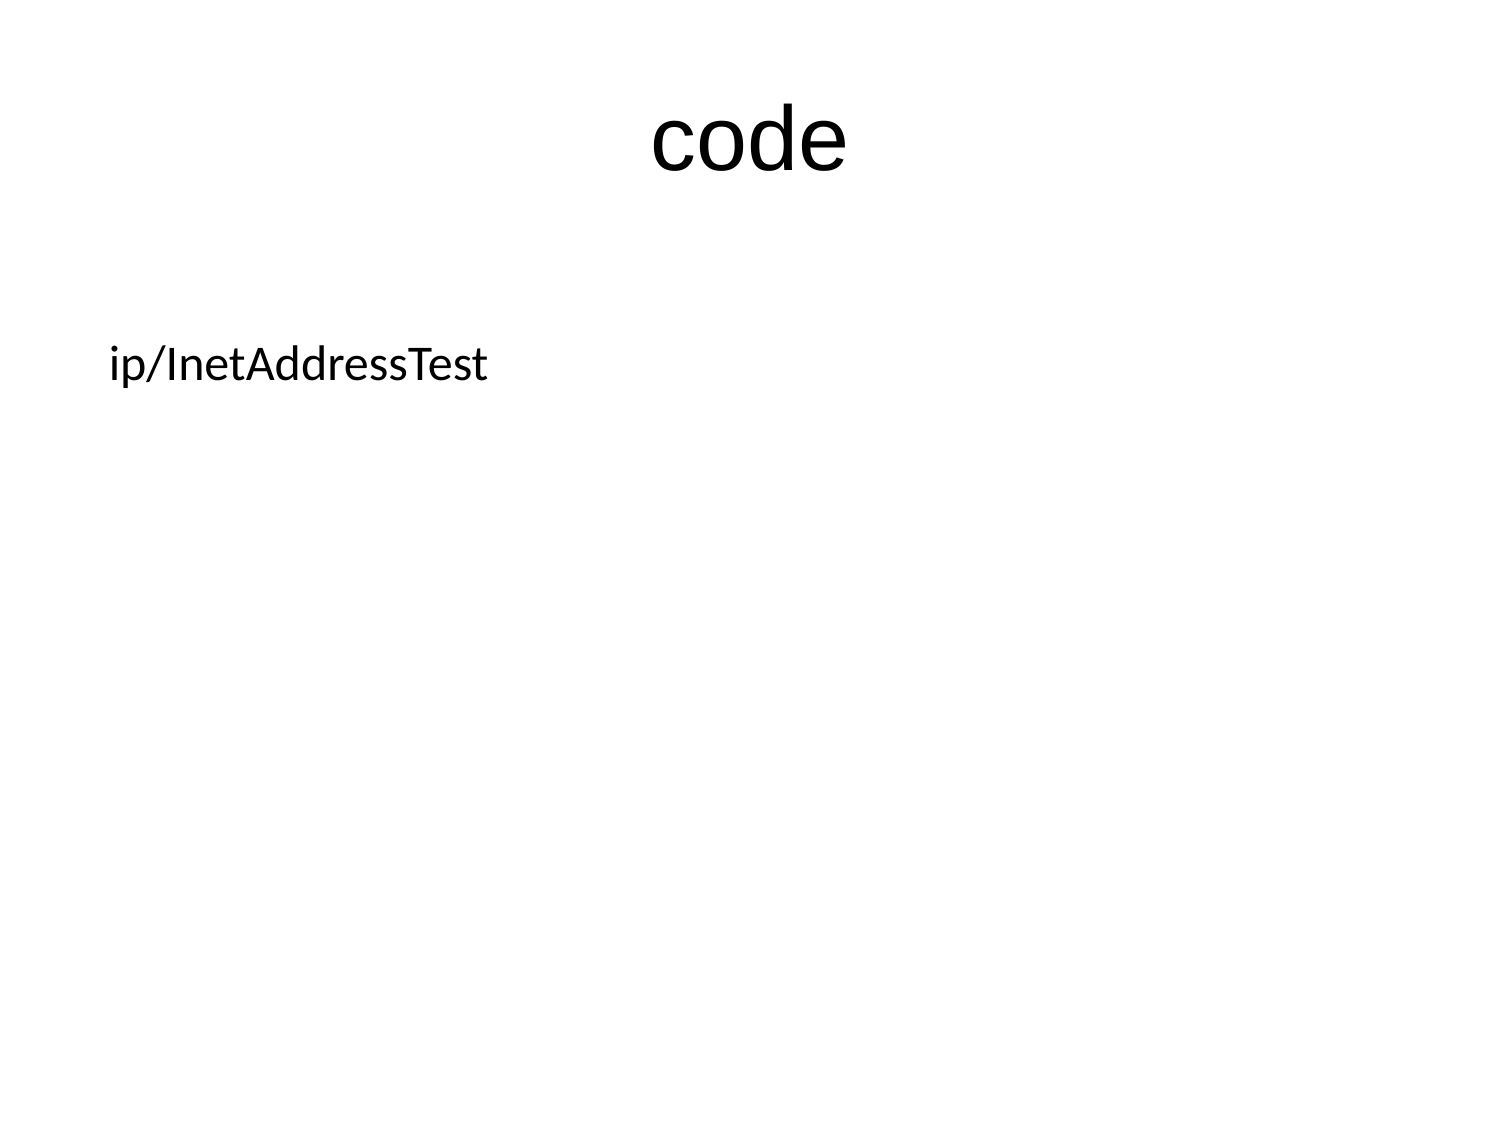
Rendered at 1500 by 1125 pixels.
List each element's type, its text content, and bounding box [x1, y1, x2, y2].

list ip/InetAddressTest [75, 263, 1425, 916]
title code [75, 44, 1425, 233]
